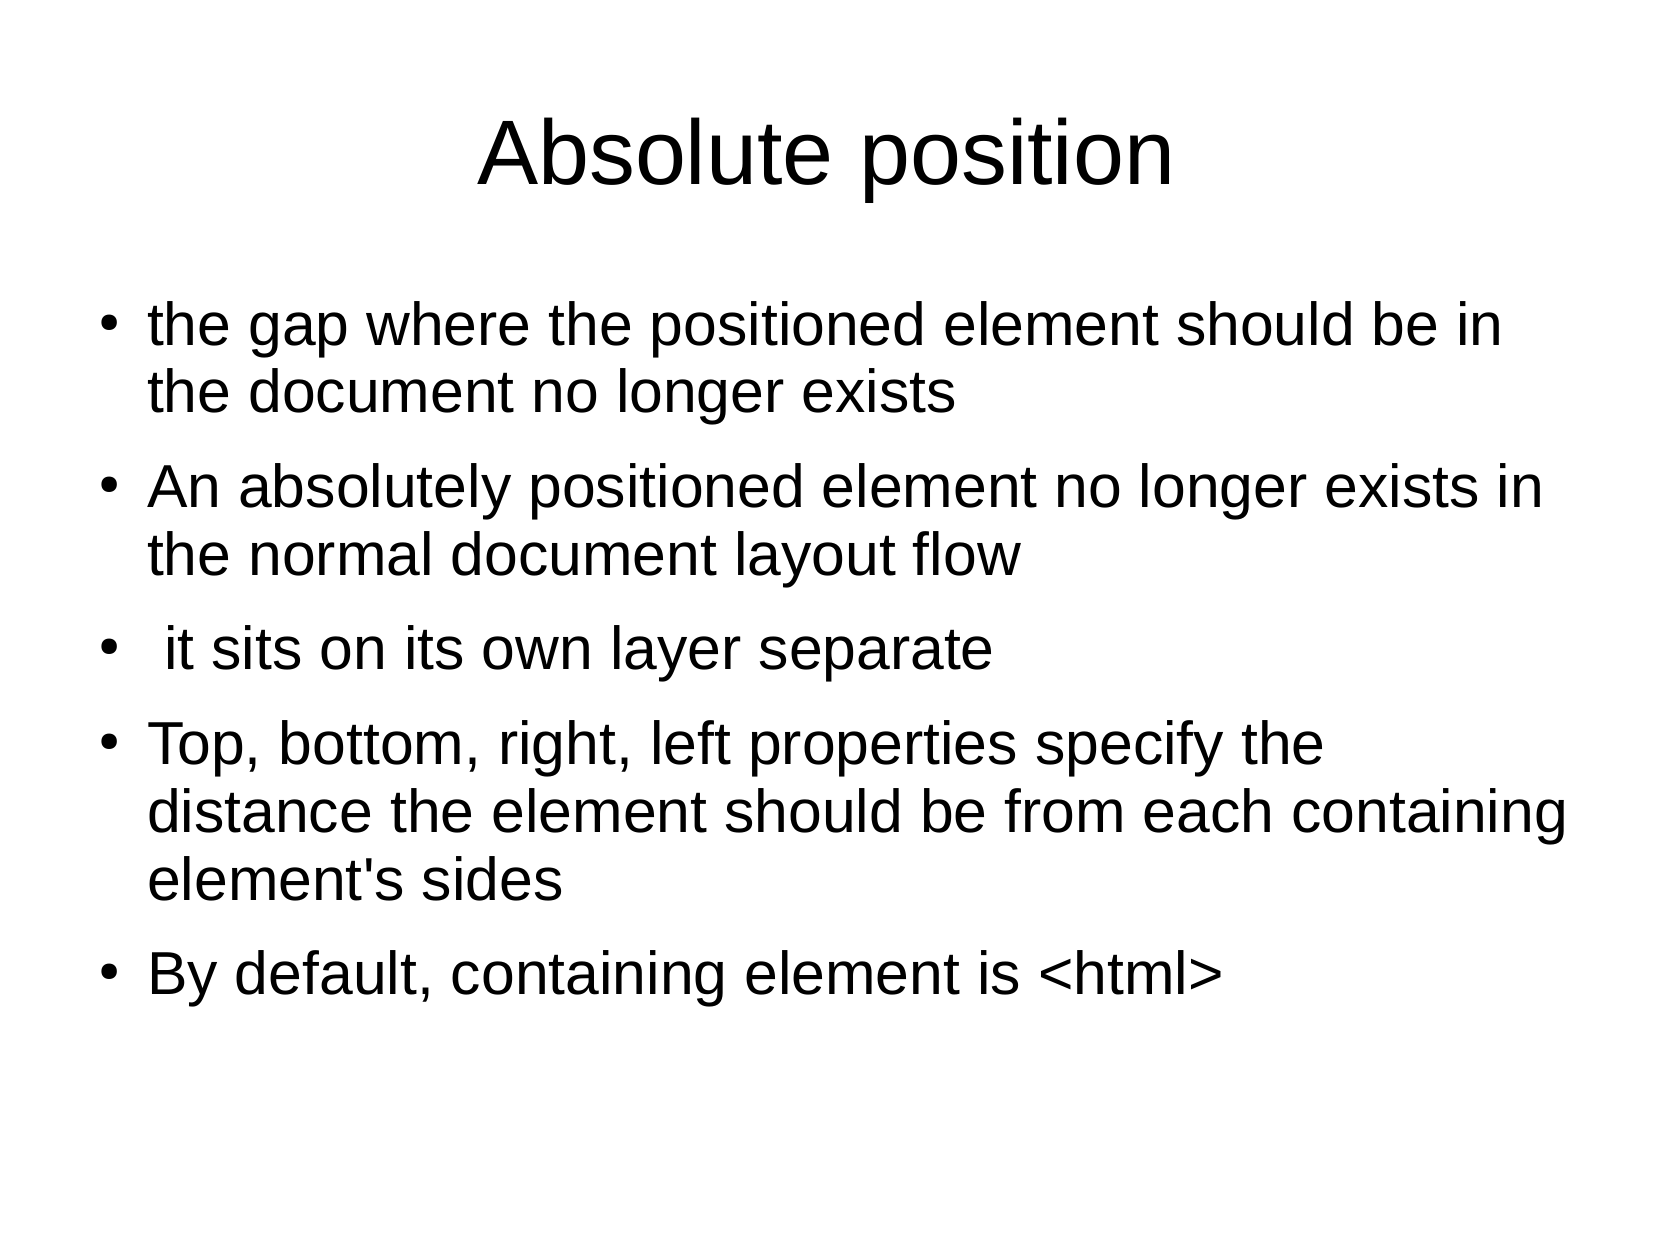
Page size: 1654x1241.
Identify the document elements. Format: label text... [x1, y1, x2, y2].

list the gap where the positioned element should be in the document no longer exists An absolutely positioned element no longer exists in the normal document layout flow it sits on its own layer separate Top, bottom, right, left properties specify the distance the element should be from each containing element's sides By default, containing element is <html> [82, 290, 1571, 1010]
title Absolute position [82, 49, 1571, 257]
